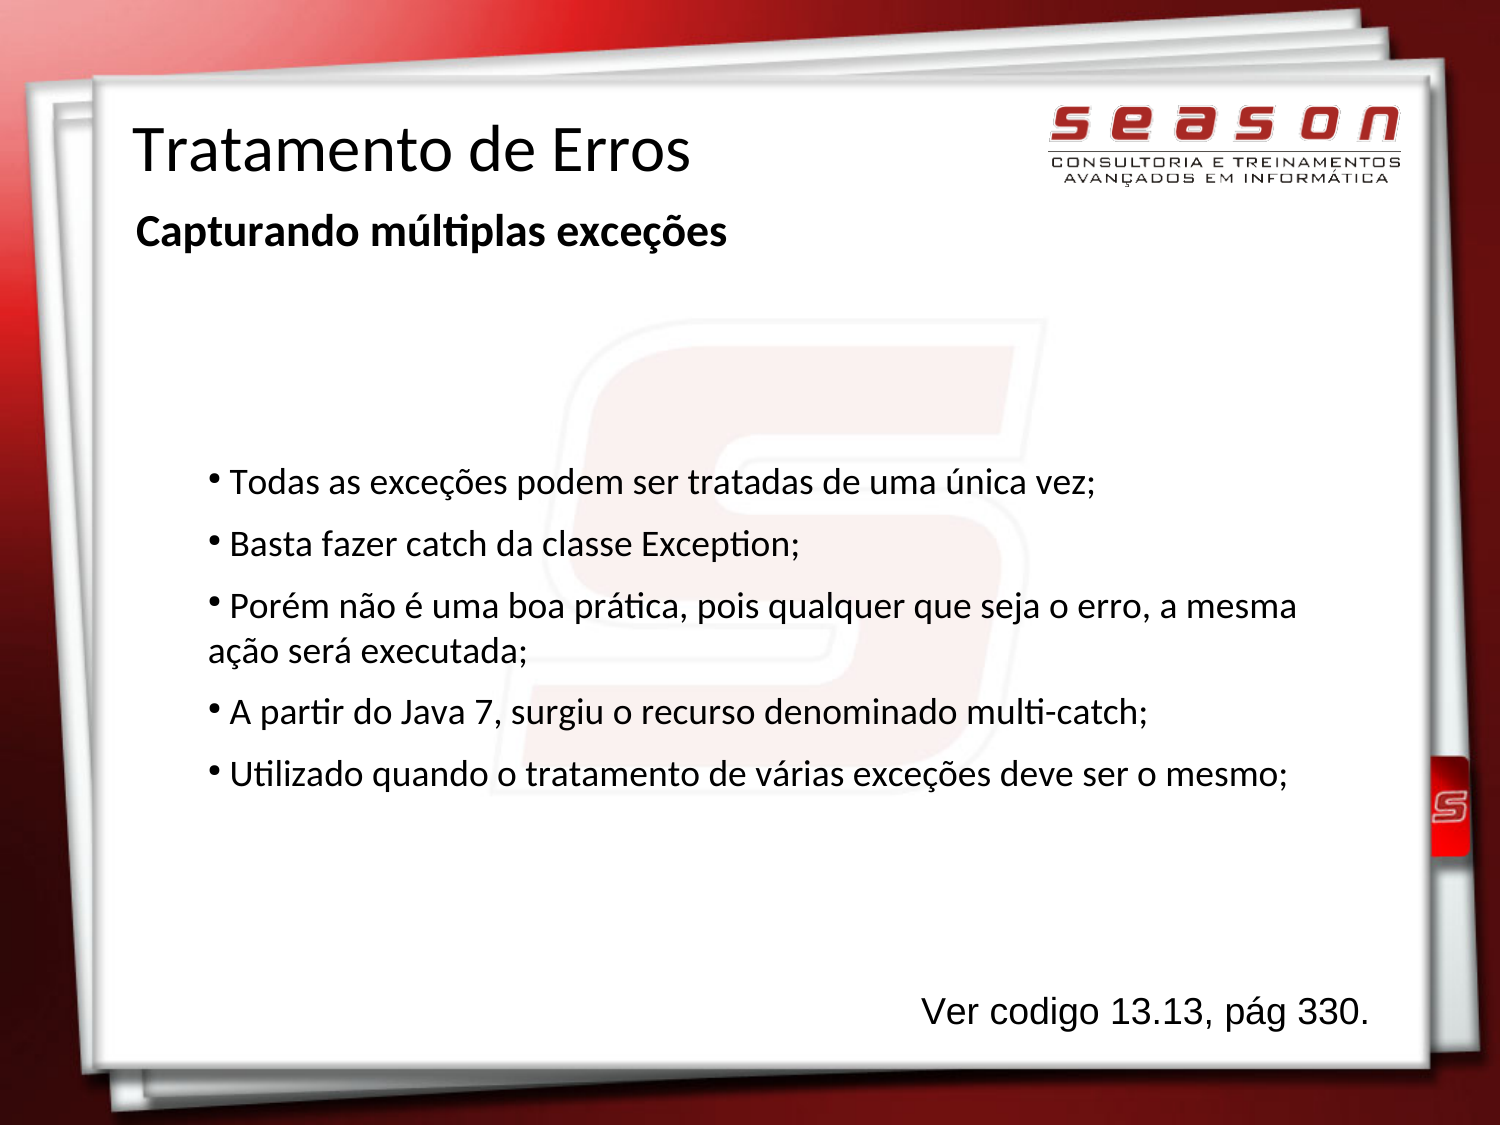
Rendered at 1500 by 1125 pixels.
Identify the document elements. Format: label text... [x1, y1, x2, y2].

picture [0, 0, 1500, 1125]
text_box Capturando múltiplas exceções [119, 200, 1240, 256]
title Tratamento de Erros [118, 33, 1394, 257]
text_box Ver codigo 13.13, pág 330. [673, 979, 1396, 1040]
text_box Todas as exceções podem ser tratadas de uma única vez; Basta fazer catch da classe Exception; Porém não é uma boa prática, pois qualquer que seja o erro, a mesma ação será executada; A partir do Java 7, surgiu o recurso denominado multi-catch; Utilizado quando o tratamento de várias exceções deve ser o mesmo; [207, 357, 1328, 894]
